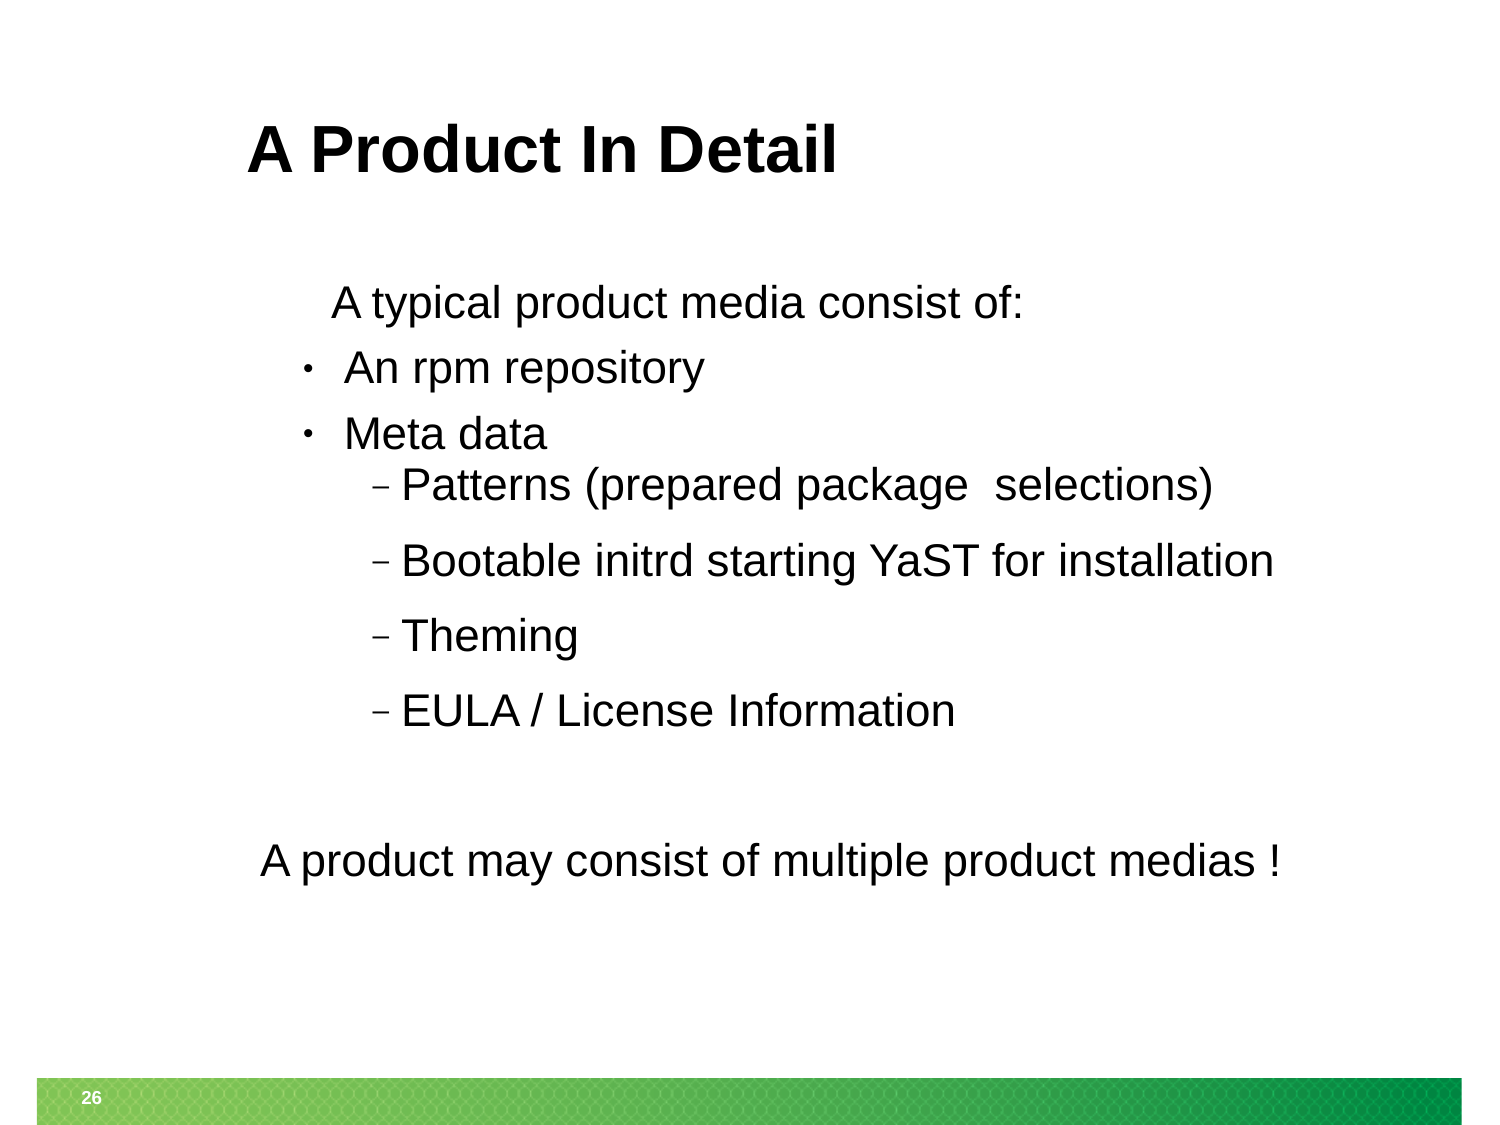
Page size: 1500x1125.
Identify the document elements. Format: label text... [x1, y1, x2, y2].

picture [36, 1078, 1462, 1125]
title A Product In Detail [246, 60, 1409, 239]
list A typical product media consist of: An rpm repository Meta data Patterns (prepared package selections) Bootable initrd starting YaST for installation Theming EULA / License Information A product may consist of multiple product medias ! [245, 269, 1409, 997]
